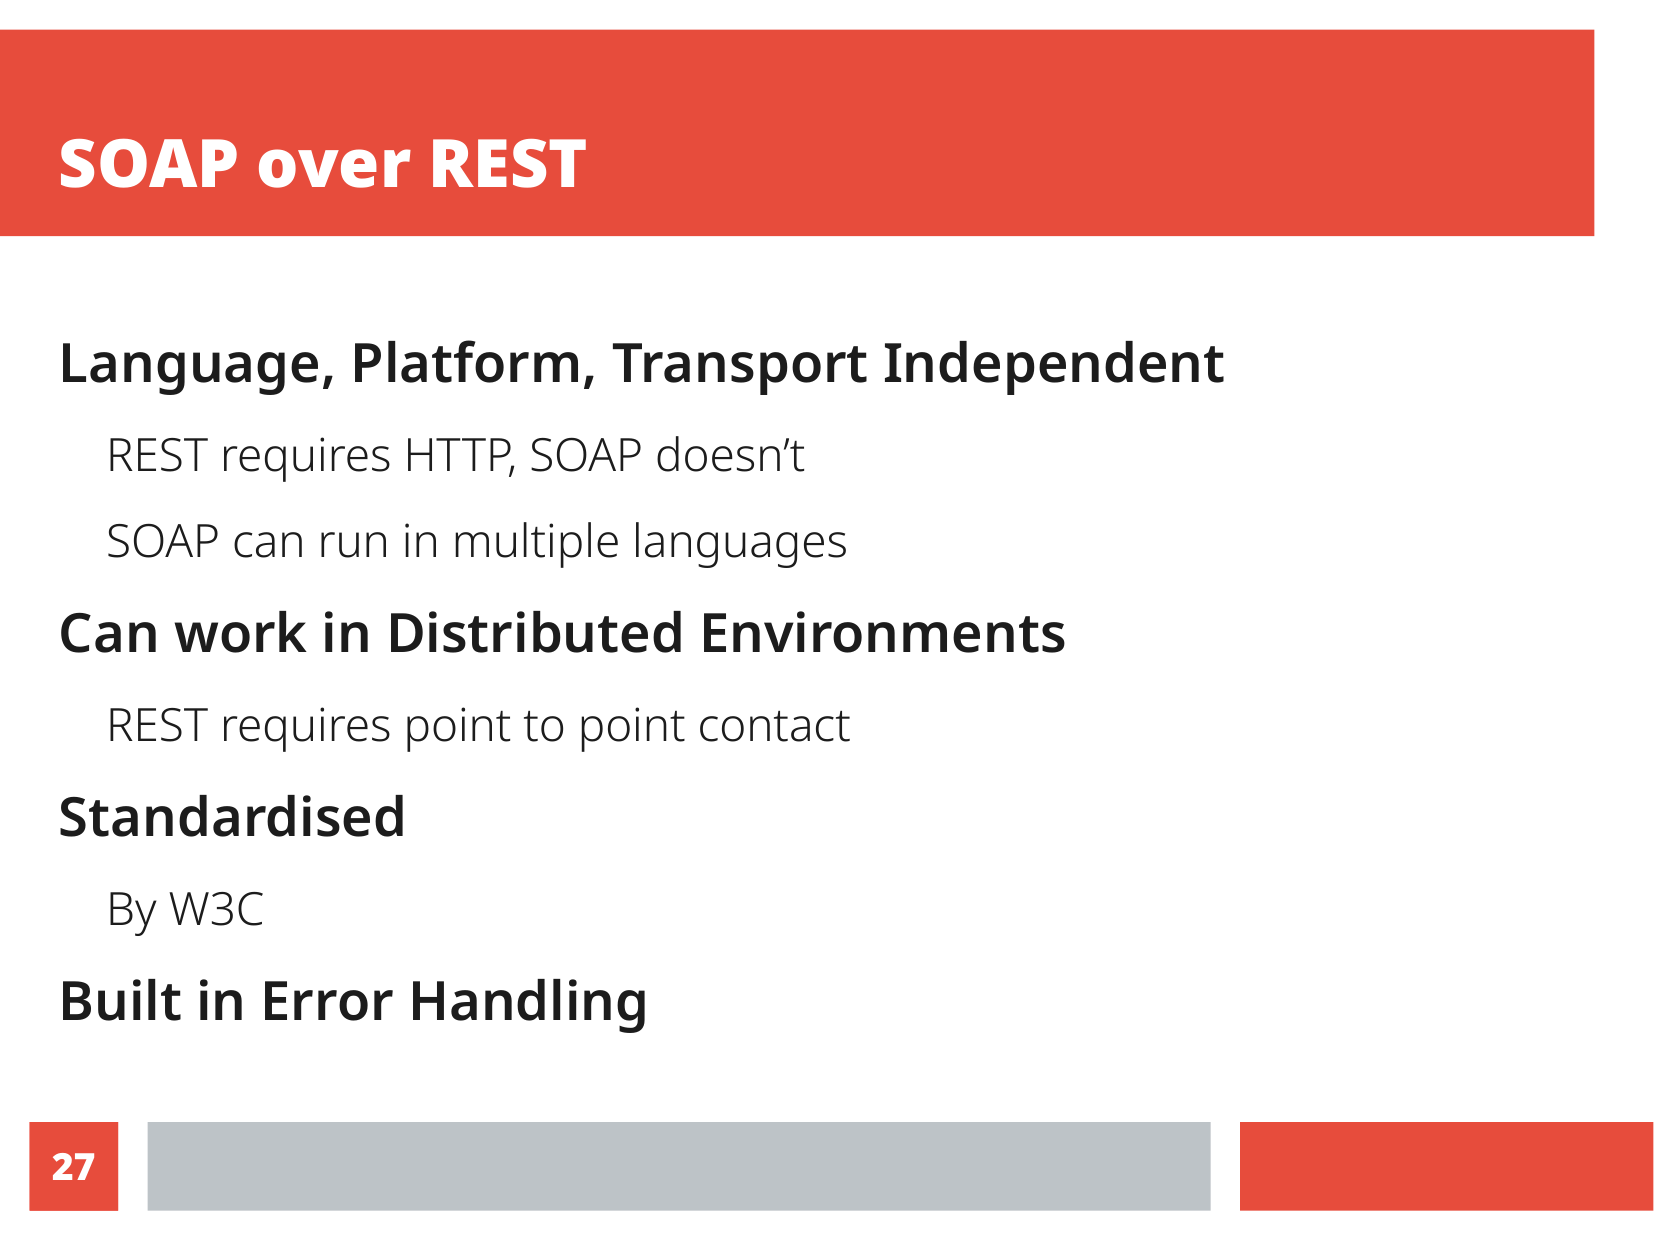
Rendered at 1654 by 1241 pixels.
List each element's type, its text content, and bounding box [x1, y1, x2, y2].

title SOAP over REST [59, 59, 1595, 207]
list Language, Platform, Transport Independent REST requires HTTP, SOAP doesn’t SOAP can run in multiple languages Can work in Distributed Environments REST requires point to point contact Standardised By W3C Built in Error Handling [59, 324, 1565, 1093]
